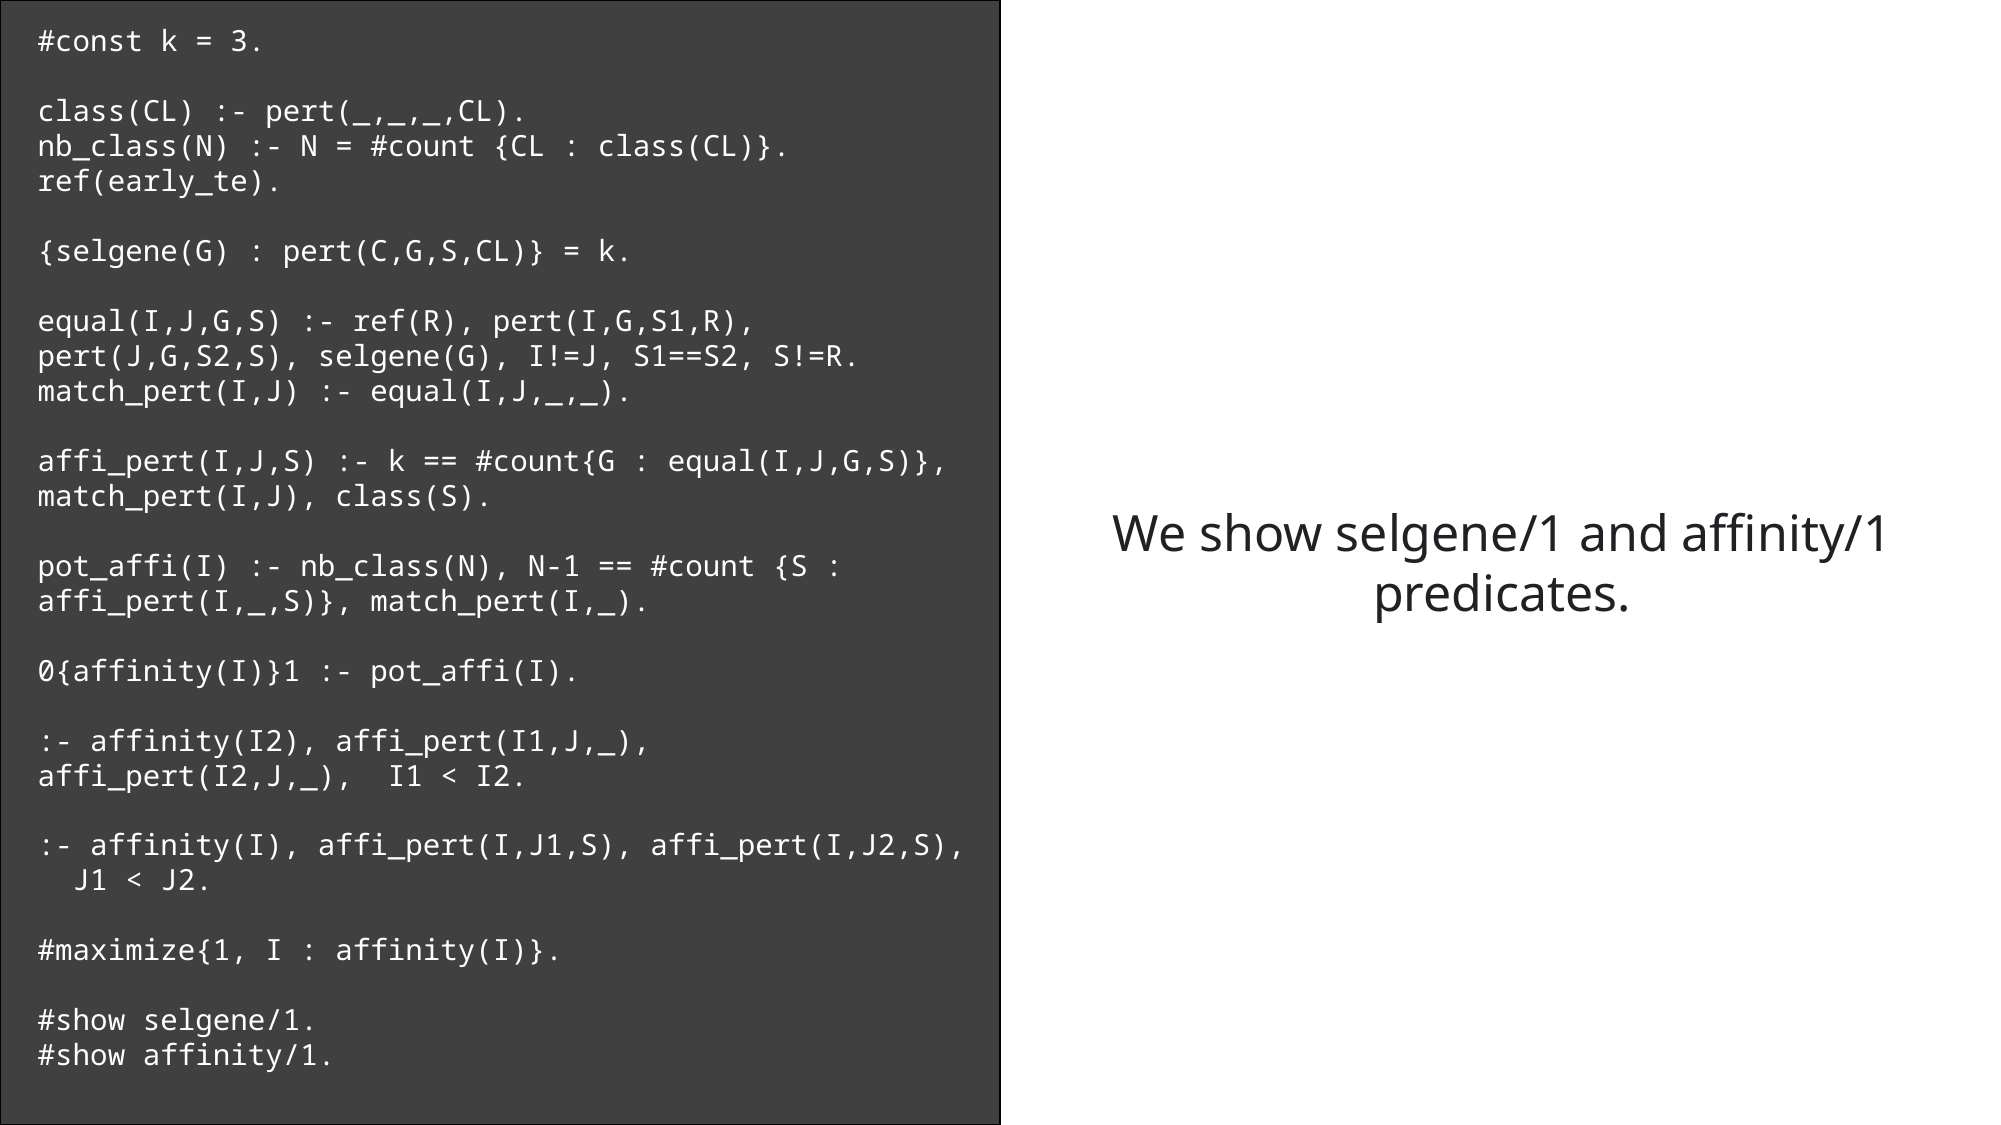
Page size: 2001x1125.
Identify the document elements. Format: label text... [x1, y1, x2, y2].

text_box We show selgene/1 and affinity/1 predicates. [1086, 494, 1918, 630]
text_box [0, 0, 1000, 1125]
text_box #const k = 3. class(CL) :- pert(_,_,_,CL). nb_class(N) :- N = #count {CL : class(CL)}. ref(early_te). {selgene(G) : pert(C,G,S,CL)} = k. equal(I,J,G,S) :- ref(R), pert(I,G,S1,R), pert(J,G,S2,S), selgene(G), I!=J, S1==S2, S!=R. match_pert(I,J) :- equal(I,J,_,_). affi_pert(I,J,S) :- k == #count{G : equal(I,J,G,S)}, match_pert(I,J), class(S). pot_affi(I) :- nb_class(N), N-1 == #count {S : affi_pert(I,_,S)}, match_pert(I,_). 0{affinity(I)}1 :- pot_affi(I). :- affinity(I2), affi_pert(I1,J,_), affi_pert(I2,J,_), I1 < I2. :- affinity(I), affi_pert(I,J1,S), affi_pert(I,J2,S), J1 < J2. #maximize{1, I : affinity(I)}. #show selgene/1. #show affinity/1. [22, 15, 982, 1079]
